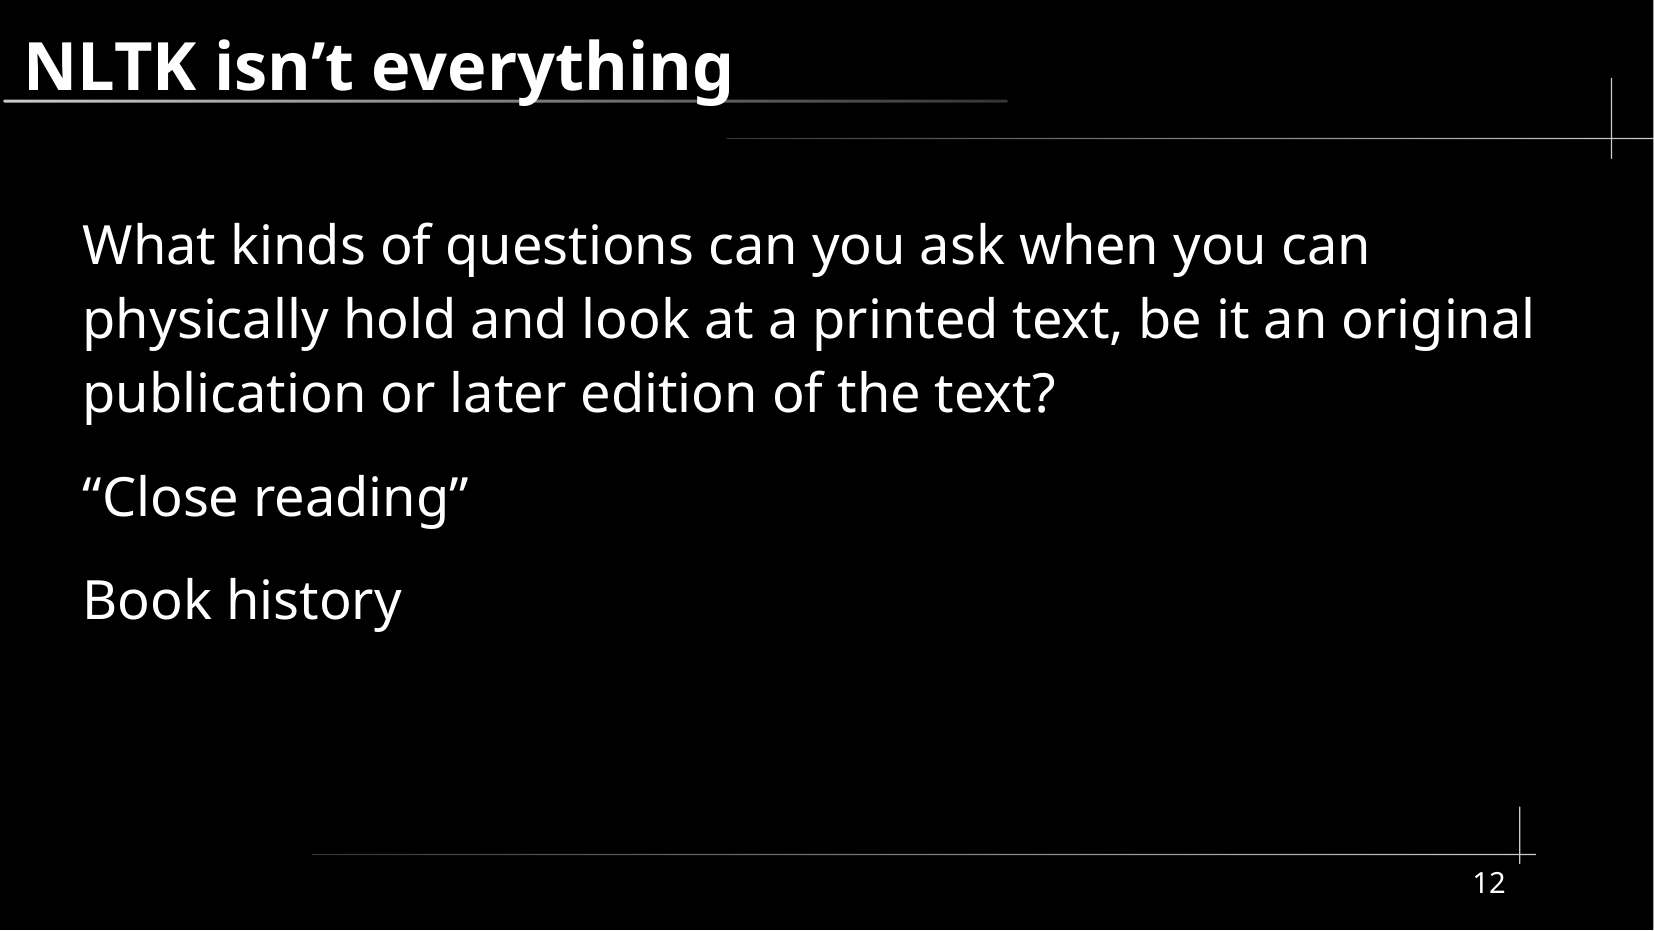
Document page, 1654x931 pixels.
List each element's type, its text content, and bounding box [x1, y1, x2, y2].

list What kinds of questions can you ask when you can physically hold and look at a printed text, be it an original publication or later edition of the text? “Close reading” Book history [82, 206, 1571, 827]
title NLTK isn’t everything [23, 11, 1589, 119]
